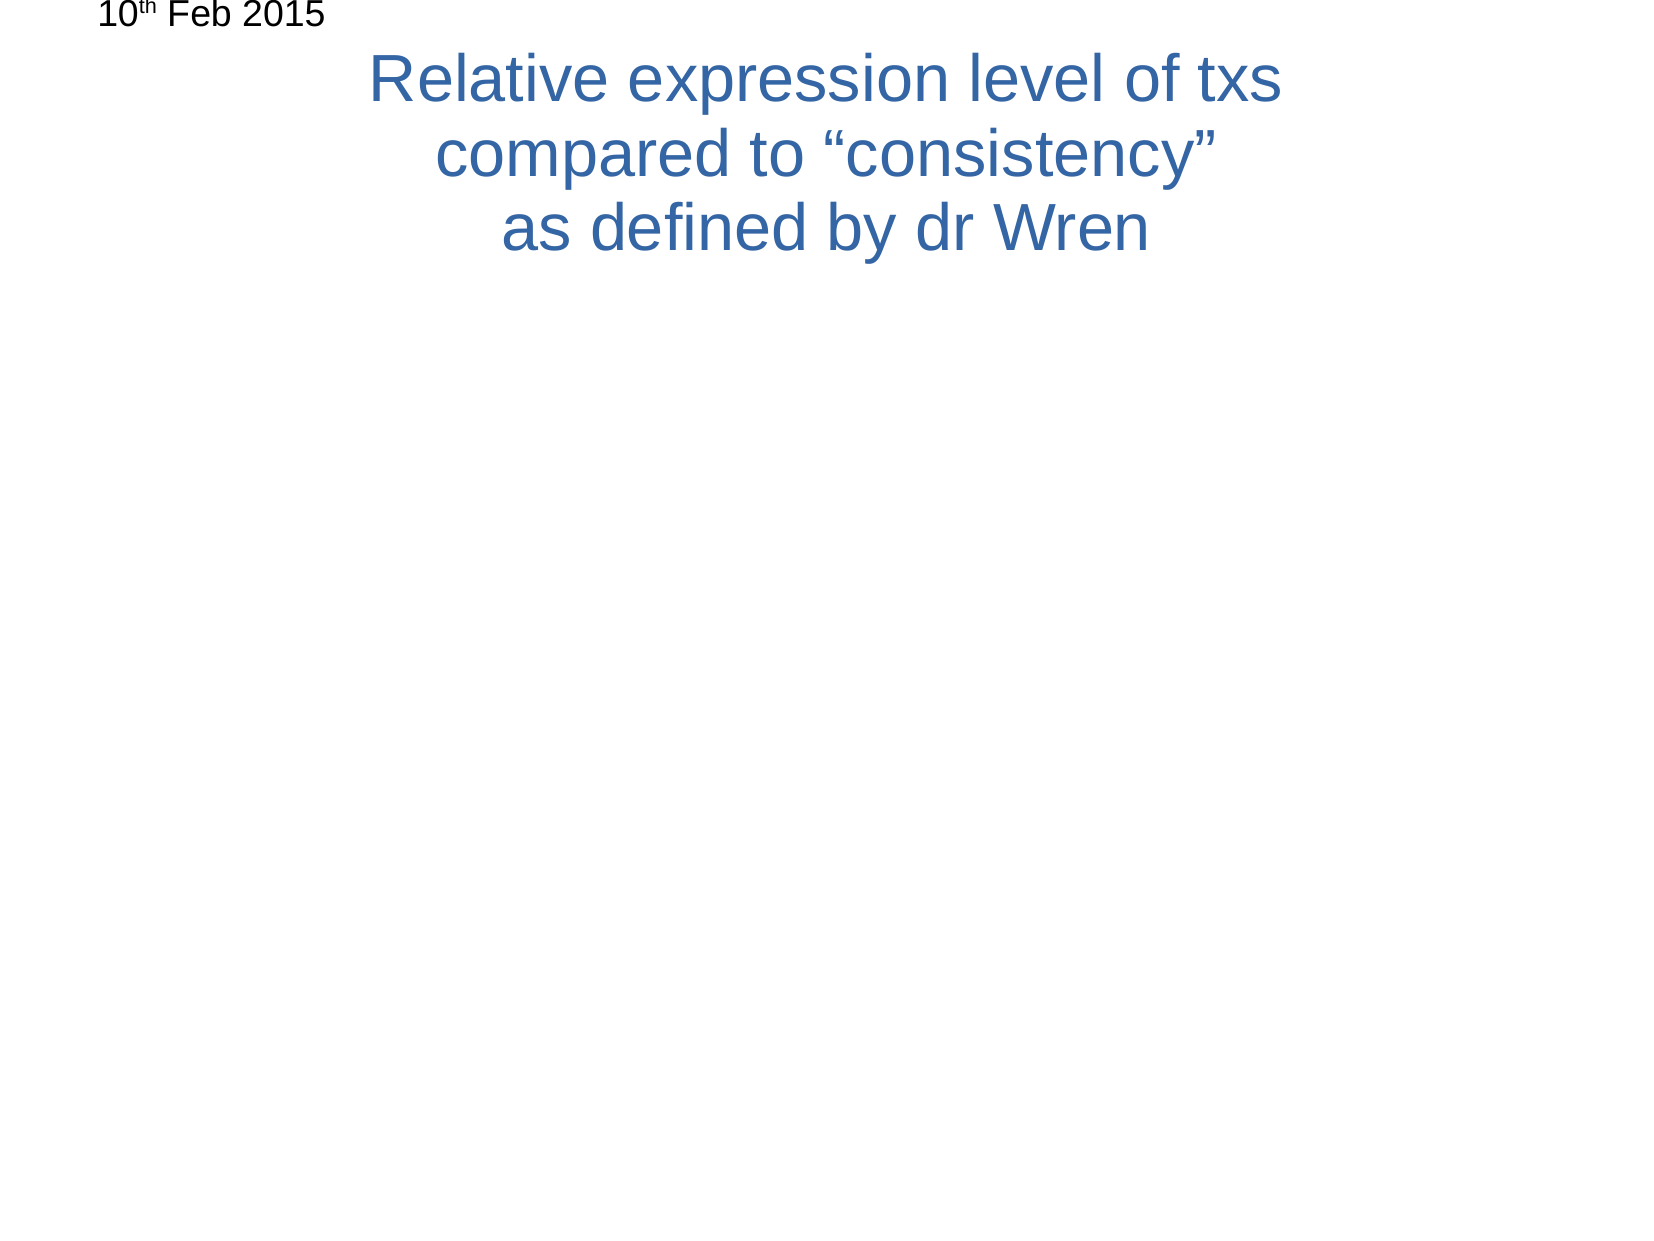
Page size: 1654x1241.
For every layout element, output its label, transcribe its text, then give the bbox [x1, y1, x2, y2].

text_box 10th Feb 2015 [82, 0, 1556, 44]
title Relative expression level of txs compared to “consistency” as defined by dr Wren [82, 41, 1571, 265]
